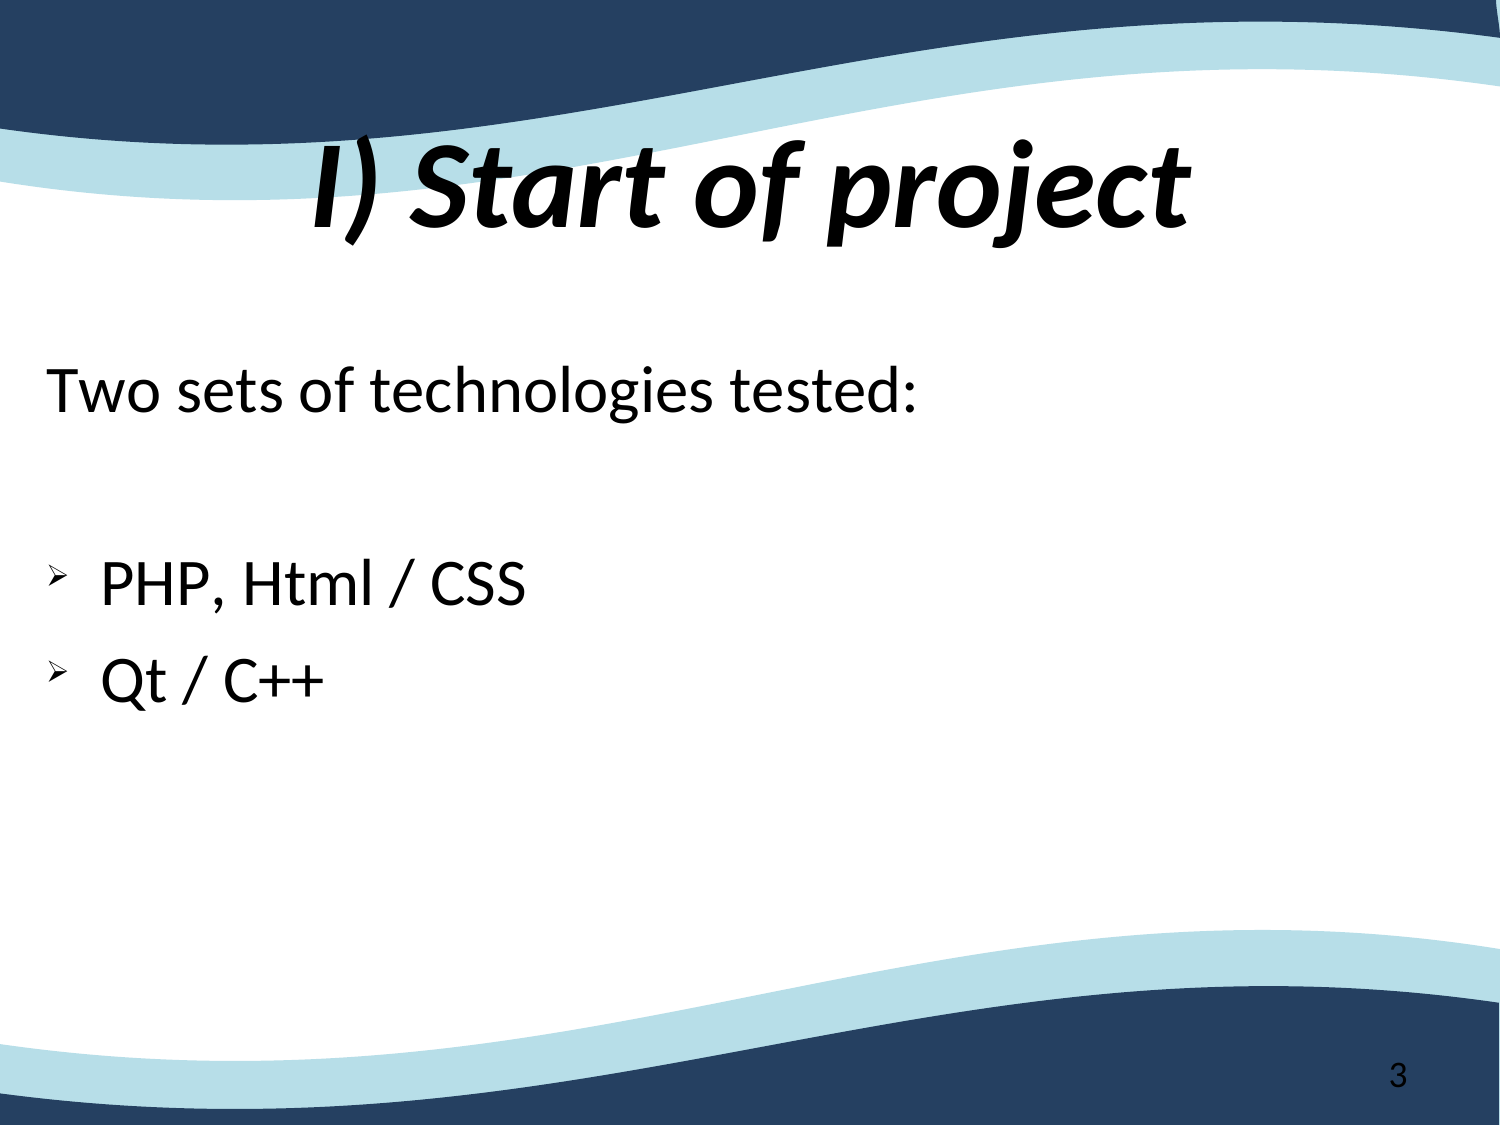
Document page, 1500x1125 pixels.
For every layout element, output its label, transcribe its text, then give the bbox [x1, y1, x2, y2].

title I) Start of project [64, 94, 1437, 261]
list Two sets of technologies tested: PHP, Html / CSS Qt / C++ [29, 337, 1412, 882]
